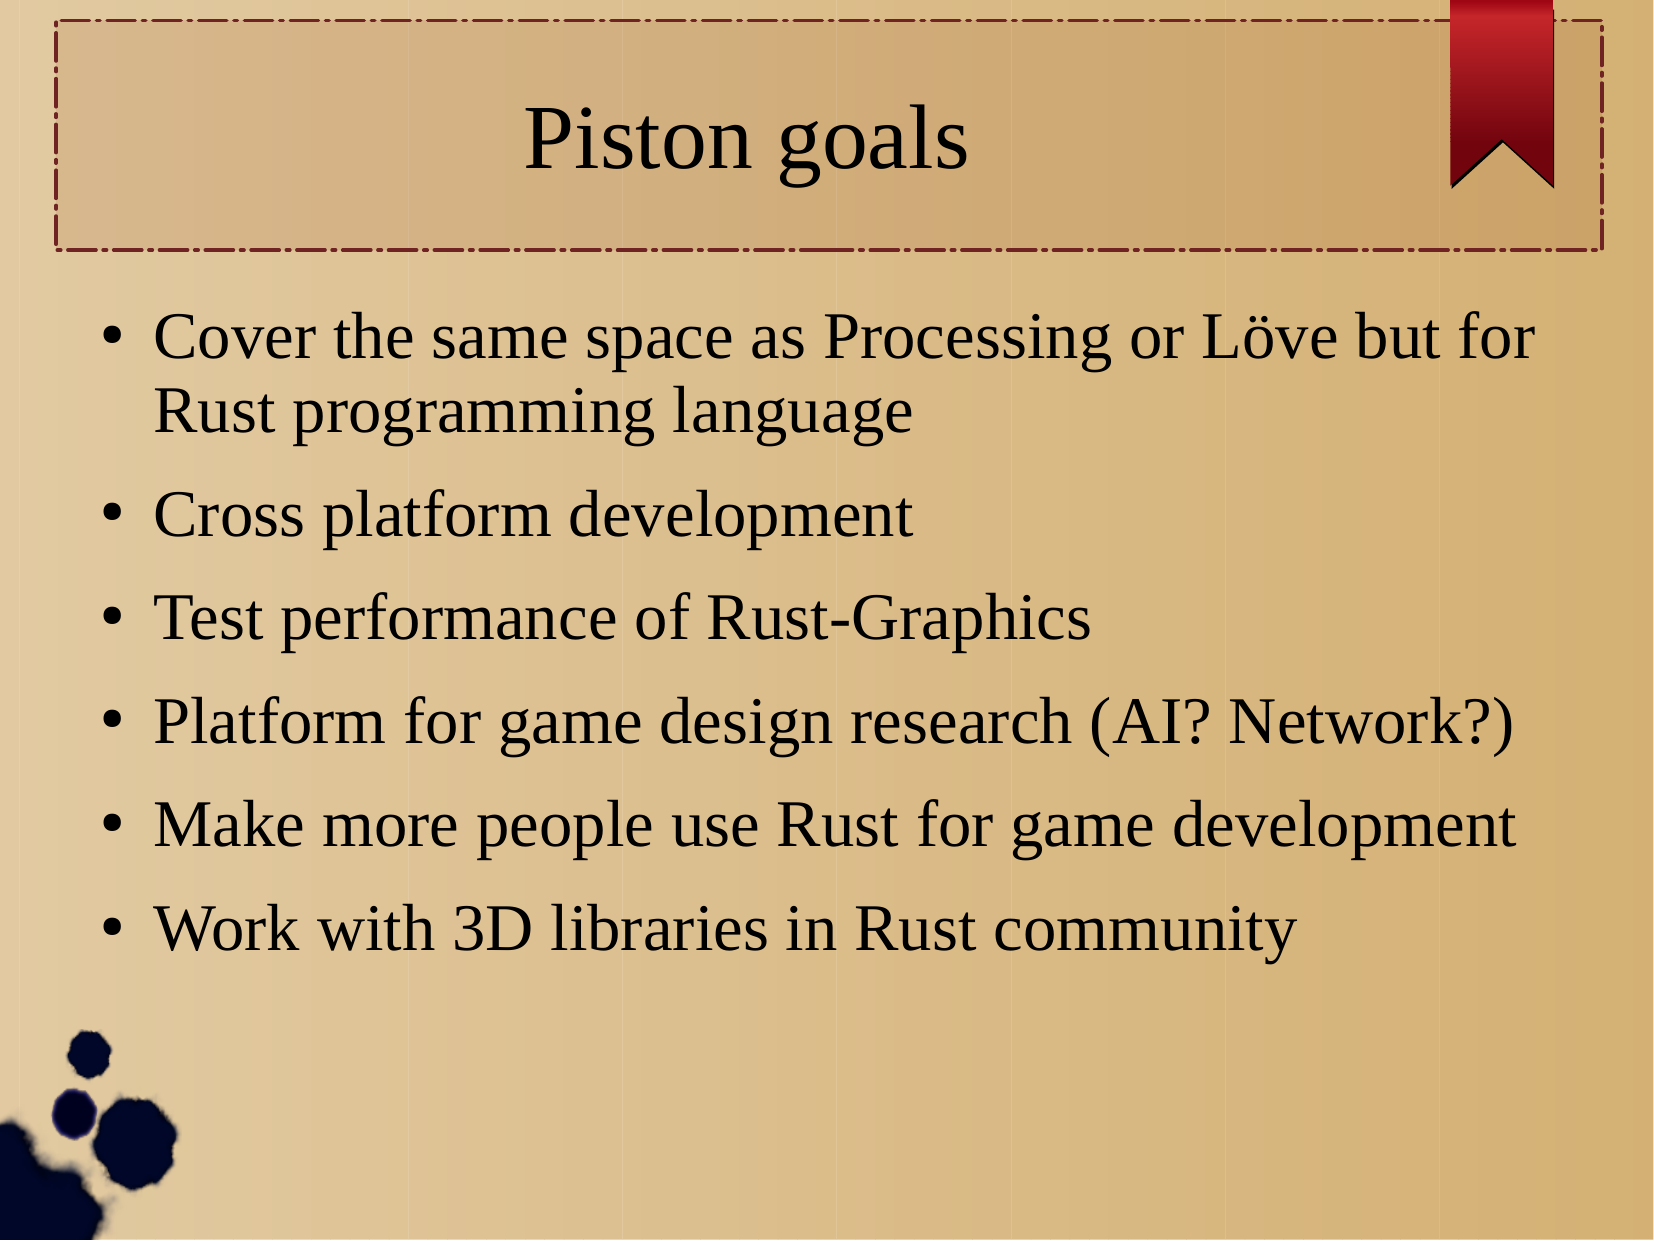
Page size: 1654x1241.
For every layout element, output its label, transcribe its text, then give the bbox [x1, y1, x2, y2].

title Piston goals [82, 47, 1412, 229]
list Cover the same space as Processing or Löve but for Rust programming language Cross platform development Test performance of Rust-Graphics Platform for game design research (AI? Network?) Make more people use Rust for game development Work with 3D libraries in Rust community [82, 299, 1571, 1019]
